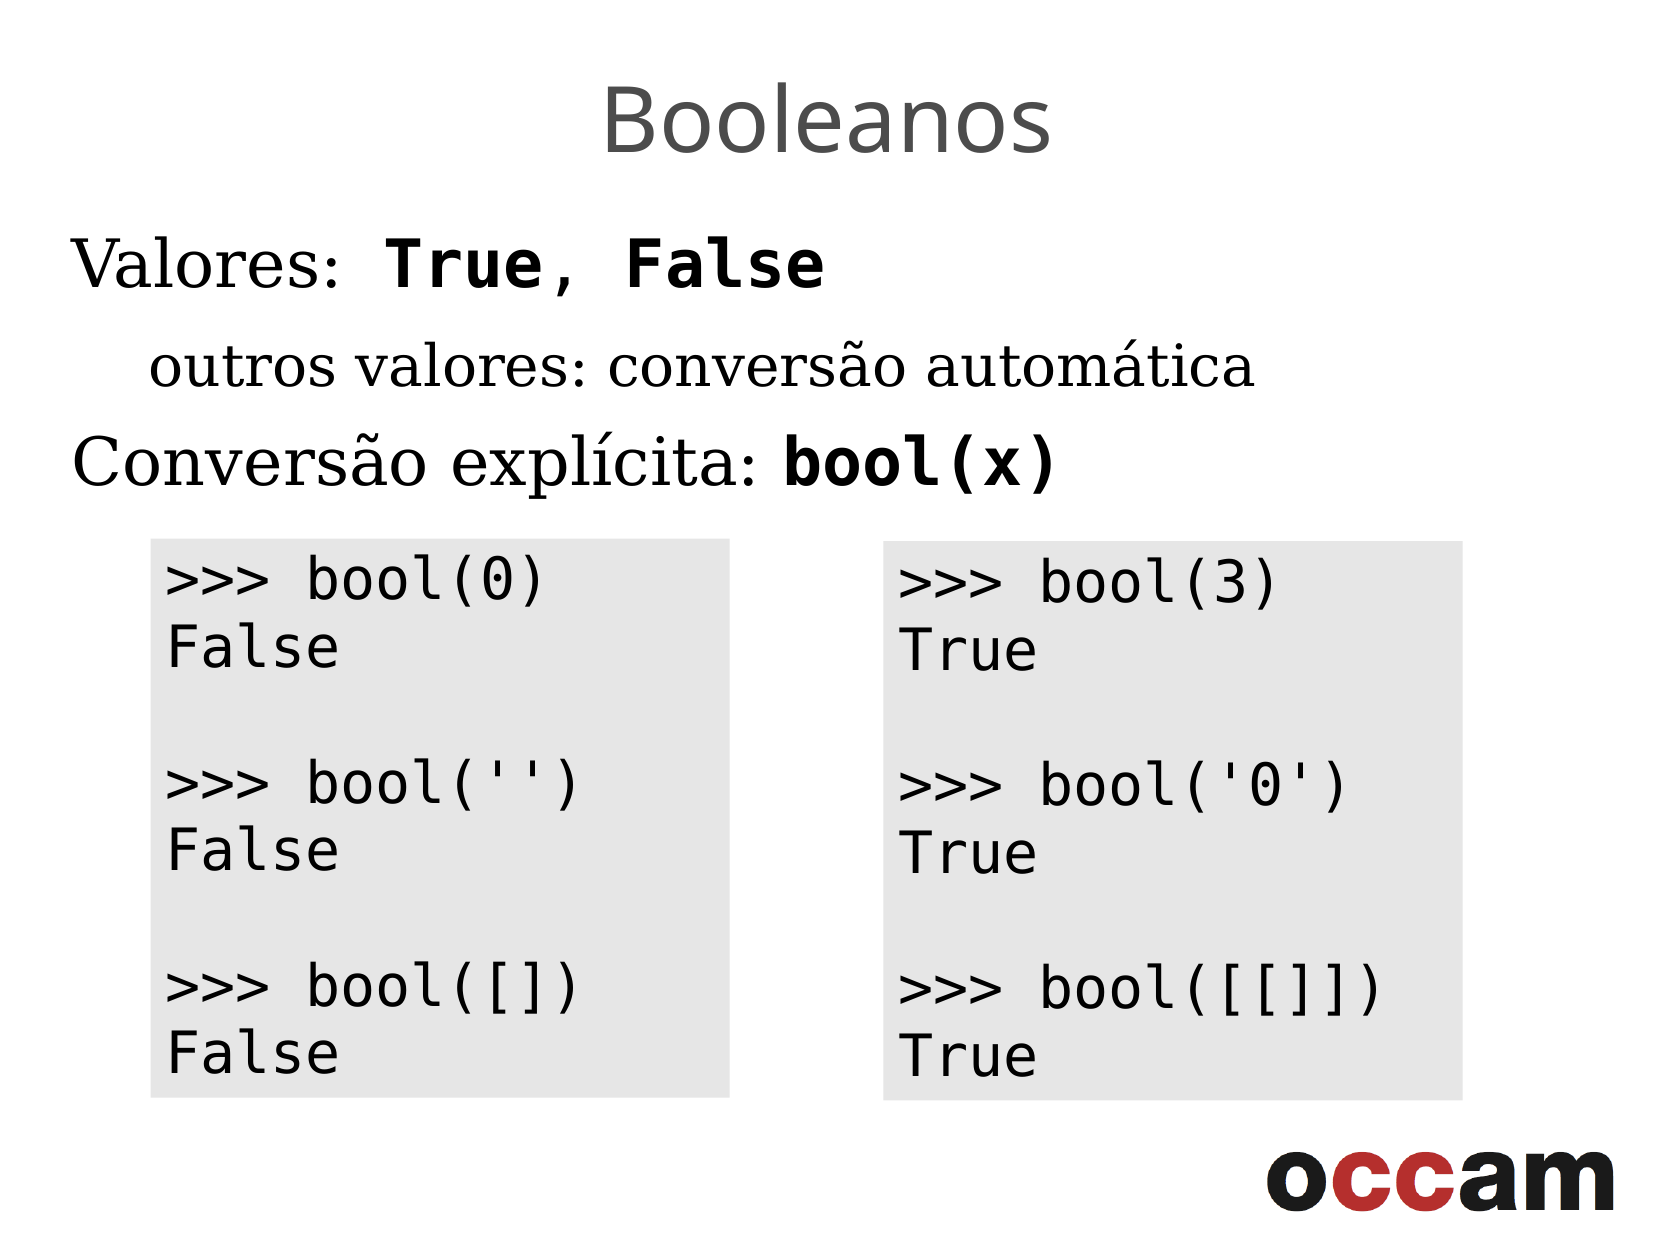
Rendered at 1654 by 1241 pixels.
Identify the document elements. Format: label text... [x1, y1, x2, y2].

picture [1237, 1122, 1643, 1241]
text_box >>> bool(3) True >>> bool('0') True >>> bool([[]]) True [883, 541, 1463, 1101]
list Valores: True, False outros valores: conversão automática Conversão explícita: bool(x) [53, 225, 1623, 623]
title Booleanos [82, 13, 1571, 222]
text_box >>> bool(0) False >>> bool('') False >>> bool([]) False [150, 538, 730, 1098]
